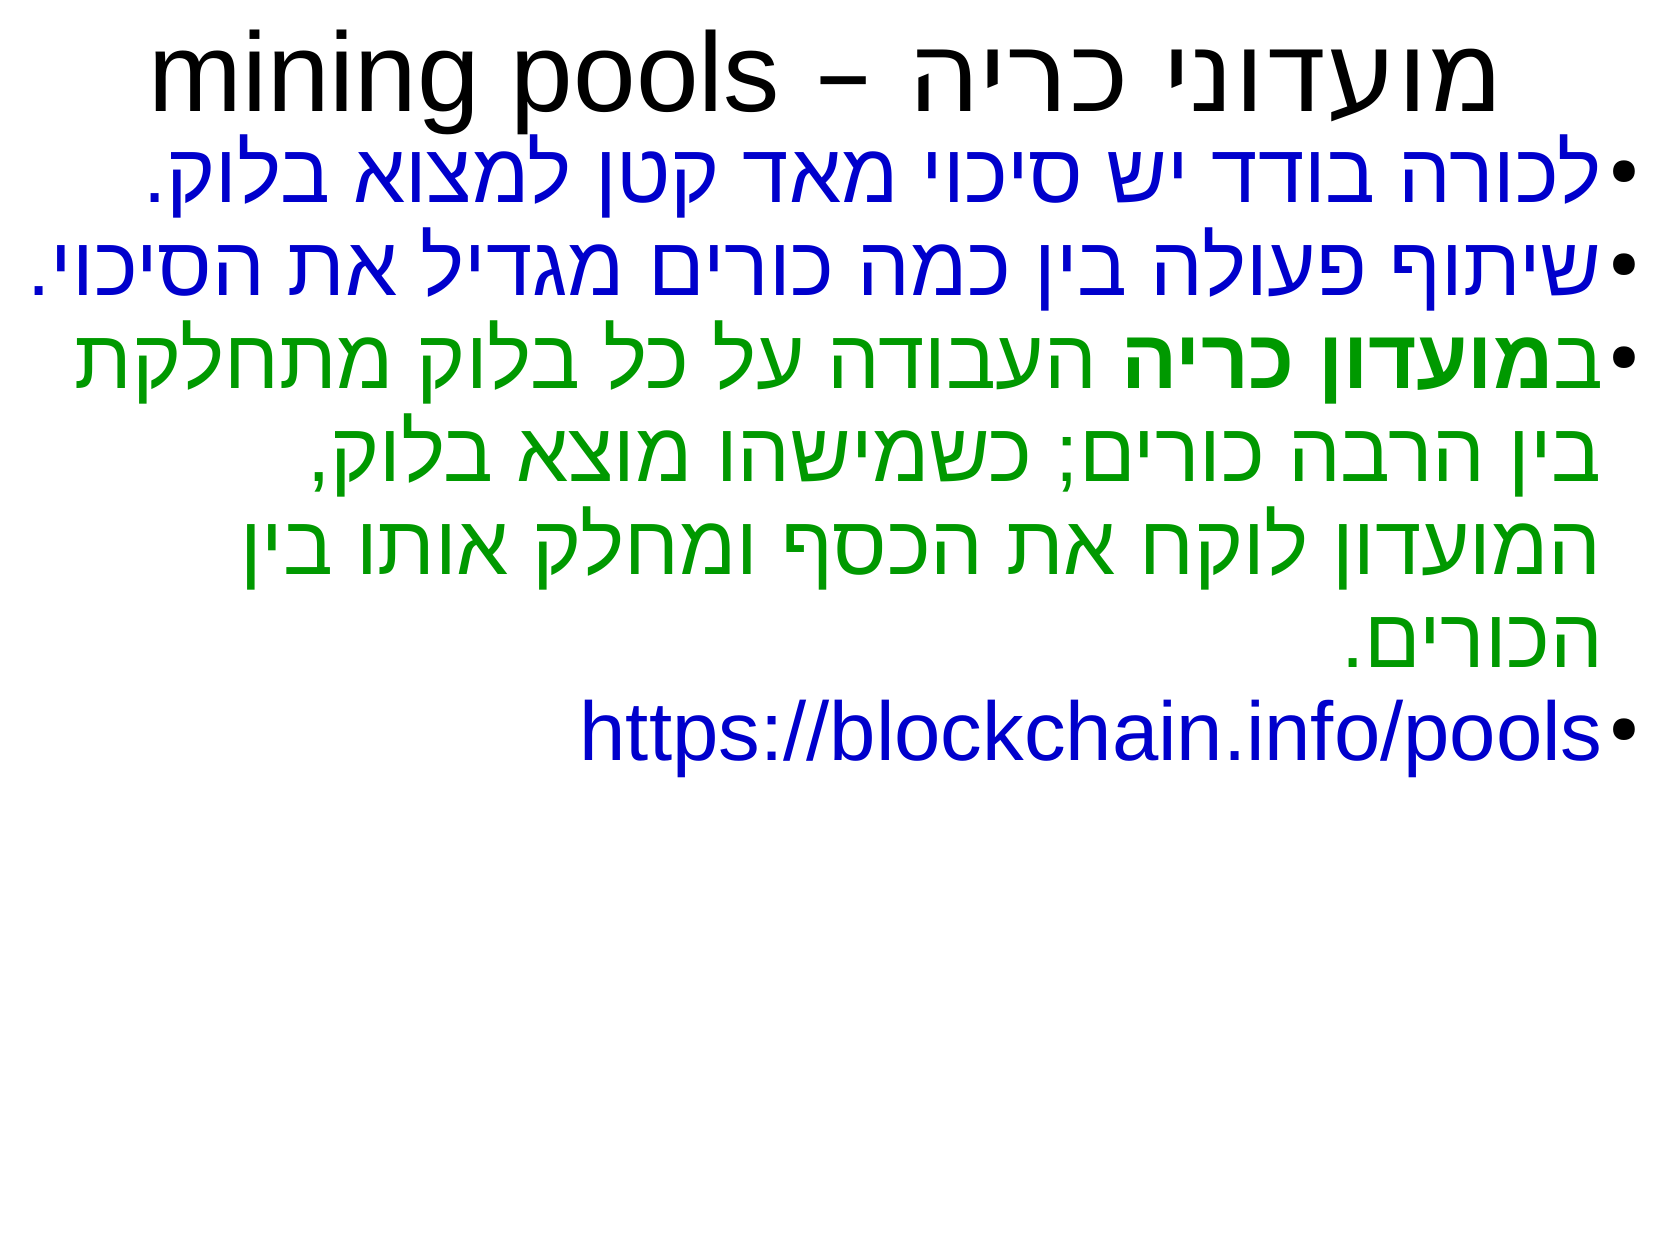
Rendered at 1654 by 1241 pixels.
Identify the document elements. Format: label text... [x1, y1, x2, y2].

text_box מועדוני כריה – mining pools [0, 0, 1654, 120]
text_box לכורה בודד יש סיכוי מאד קטן למצוא בלוק. שיתוף פעולה בין כמה כורים מגדיל את הסיכוי. במועדון כריה העבודה על כל בלוק מתחלקת בין הרבה כורים; כשמישהו מוצא בלוק, המועדון לוקח את הכסף ומחלק אותו בין הכורים. https://blockchain.info/pools [0, 120, 1654, 1222]
